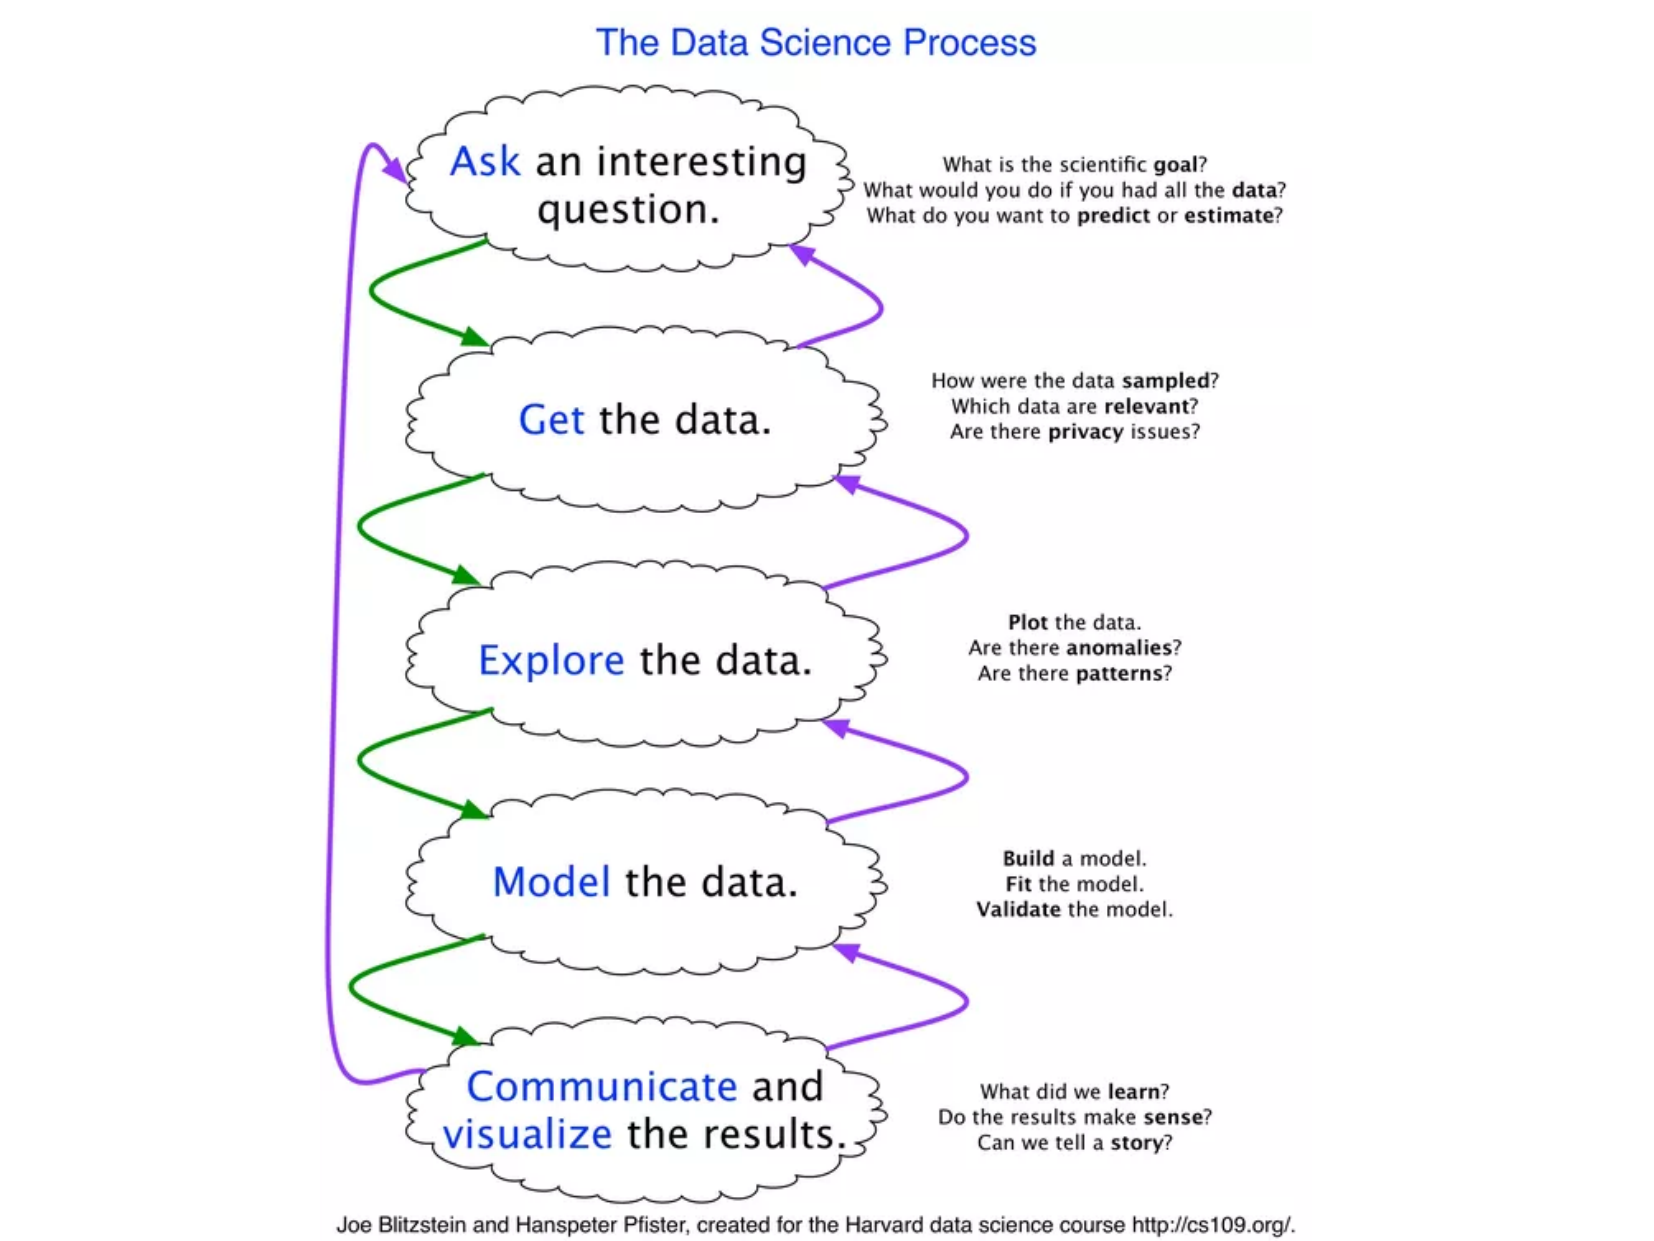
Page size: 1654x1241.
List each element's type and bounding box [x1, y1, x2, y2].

picture [320, 11, 1312, 1241]
